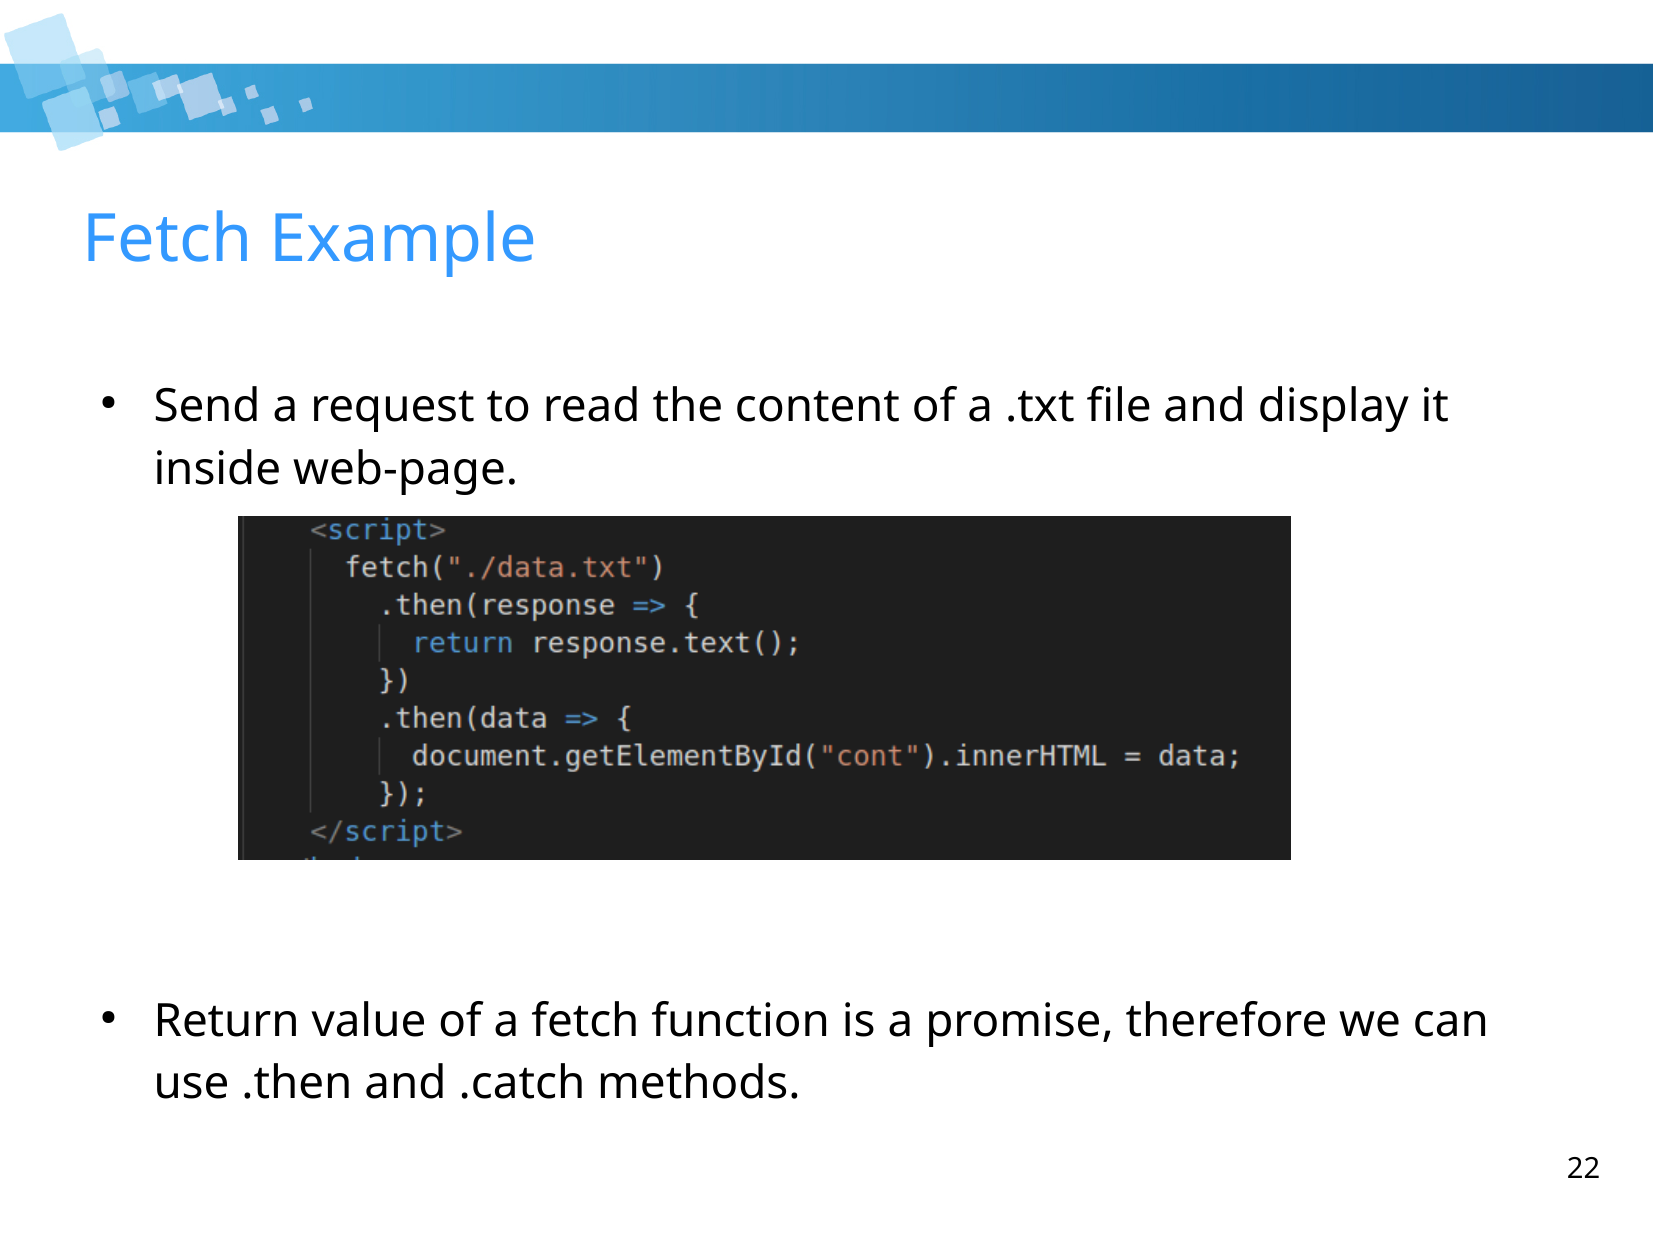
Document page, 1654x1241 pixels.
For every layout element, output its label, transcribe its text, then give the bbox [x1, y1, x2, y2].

picture [0, 0, 1653, 1238]
title Fetch Example [82, 131, 1571, 340]
list Send a request to read the content of a .txt file and display it inside web-page. Return value of a fetch function is a promise, therefore we can use .then and .catch methods. [82, 372, 1571, 1093]
